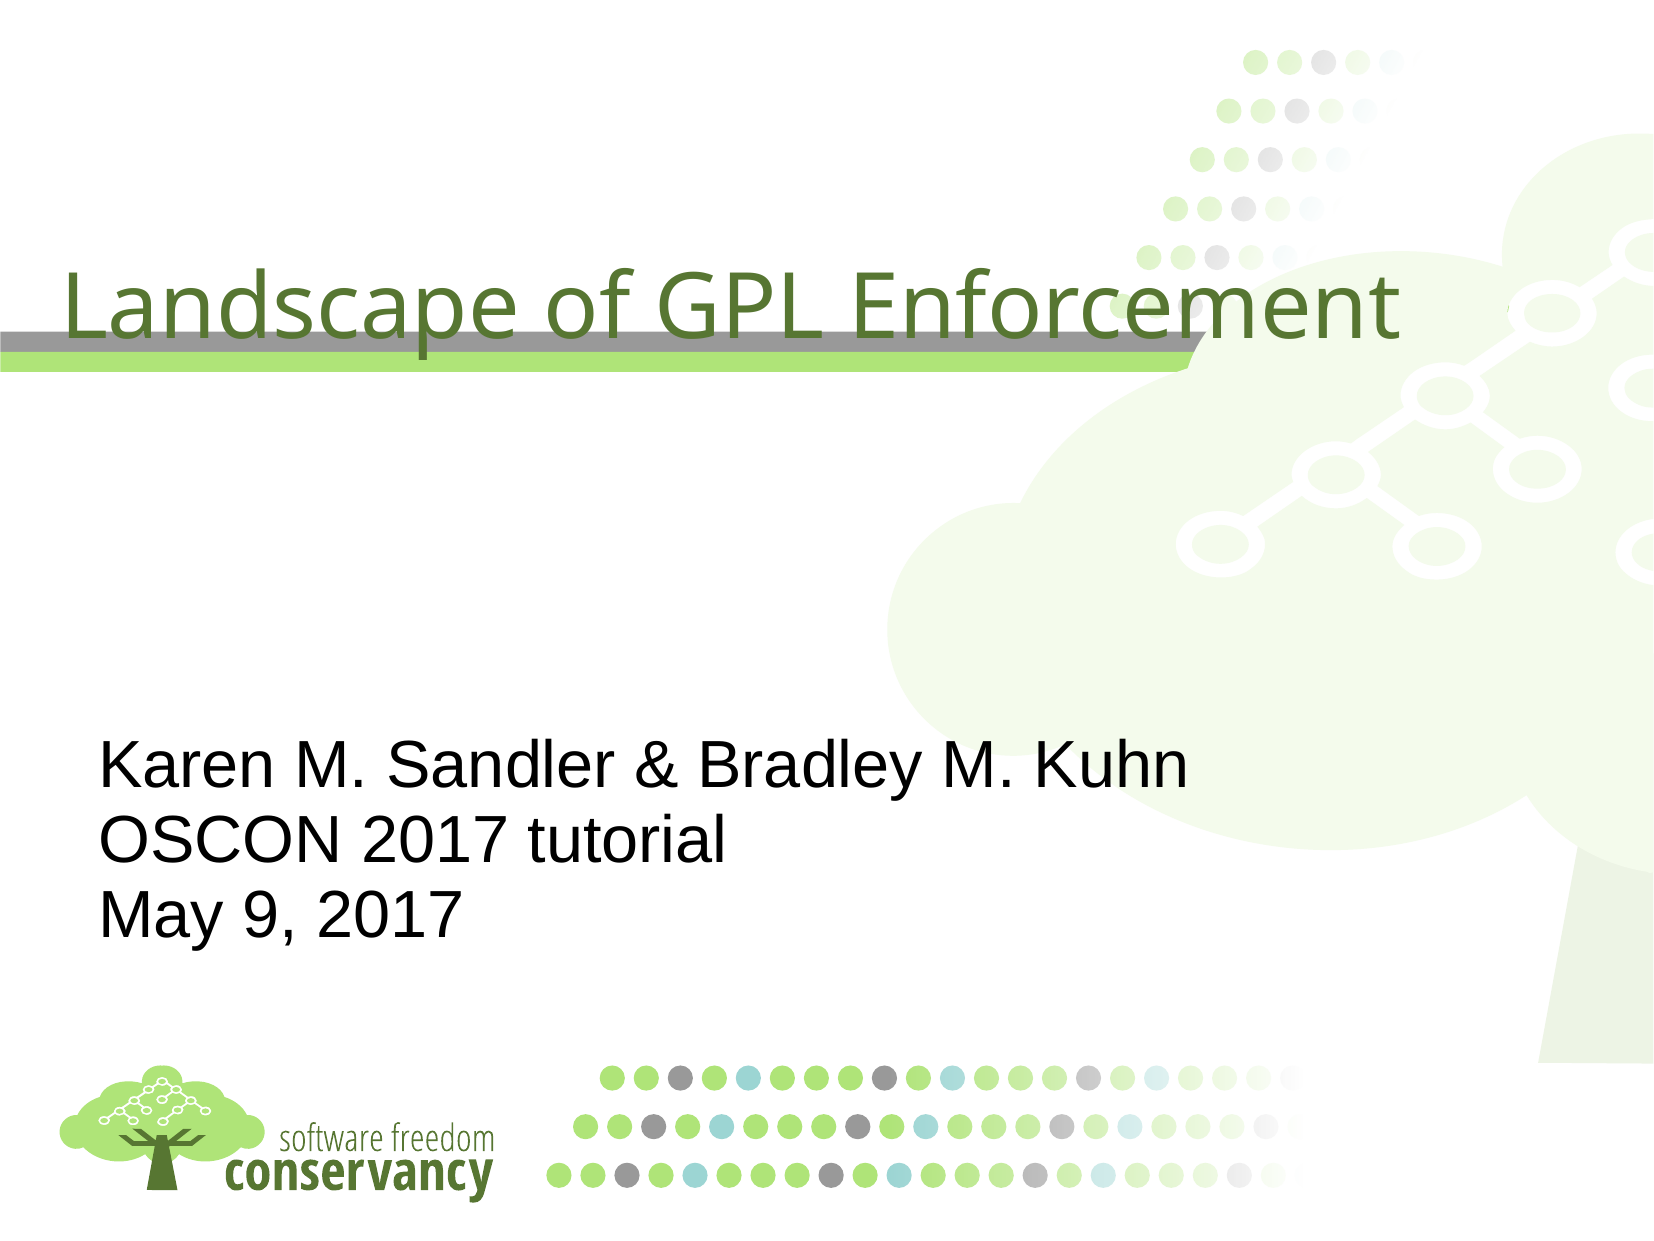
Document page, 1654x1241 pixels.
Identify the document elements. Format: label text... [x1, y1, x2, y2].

title Landscape of GPL Enforcement [60, 186, 1651, 421]
text_box Karen M. Sandler & Bradley M. Kuhn OSCON 2017 tutorial May 9, 2017 [83, 719, 1486, 946]
